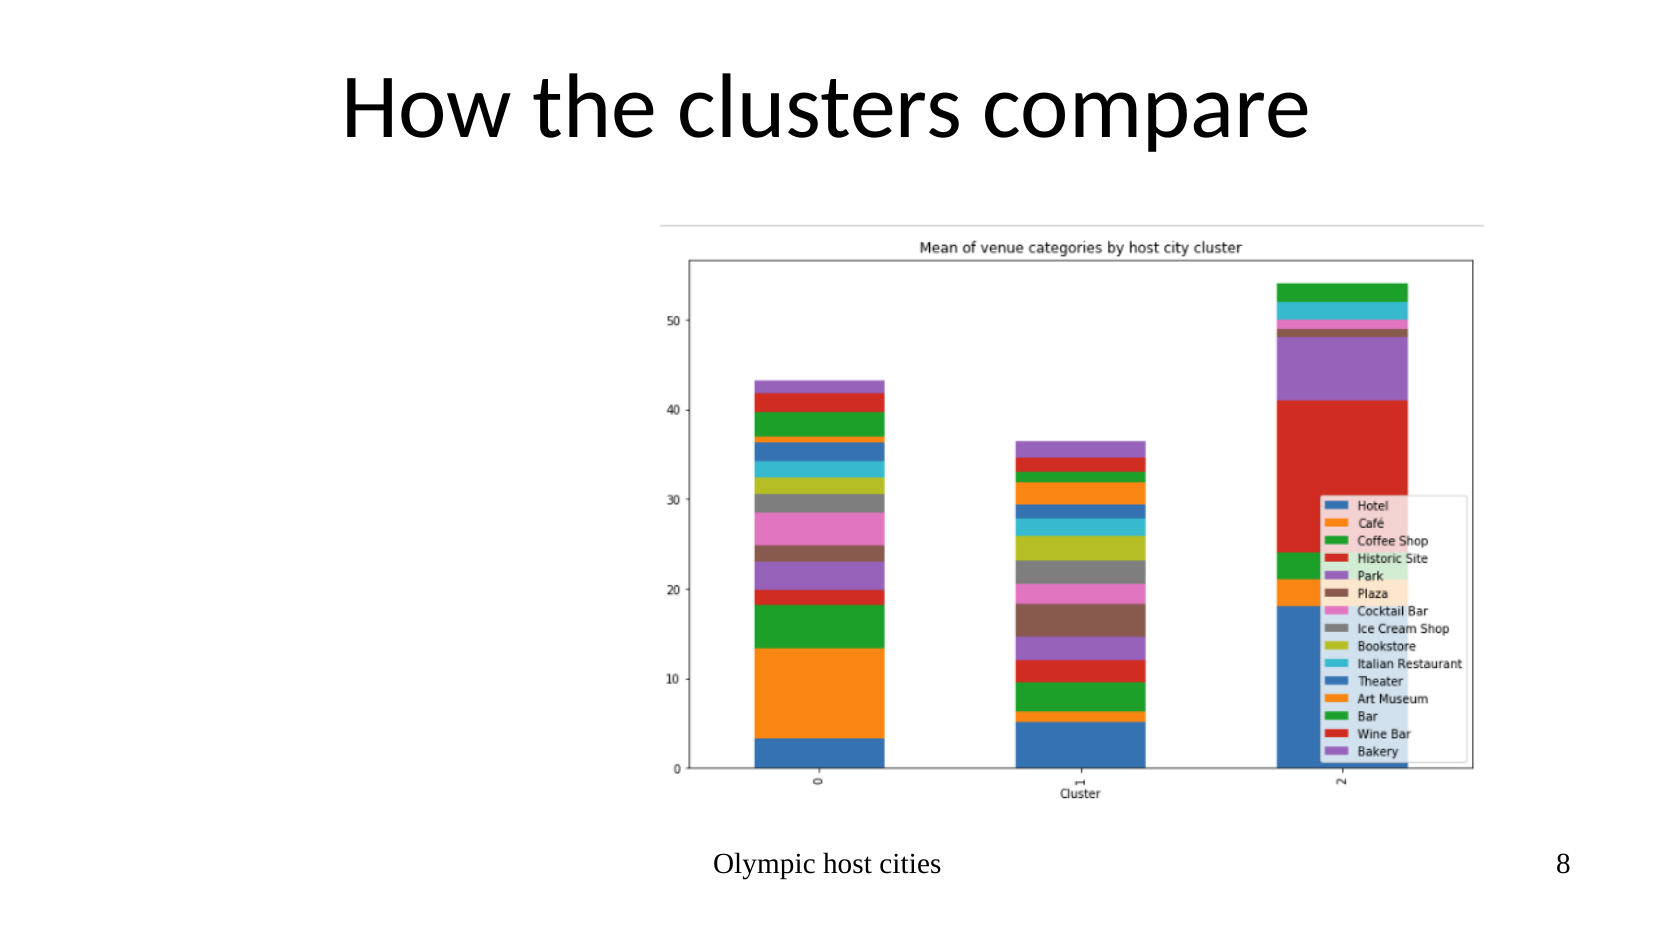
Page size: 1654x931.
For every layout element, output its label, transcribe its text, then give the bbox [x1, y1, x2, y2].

title How the clusters compare [82, 37, 1571, 193]
picture [660, 224, 1484, 811]
